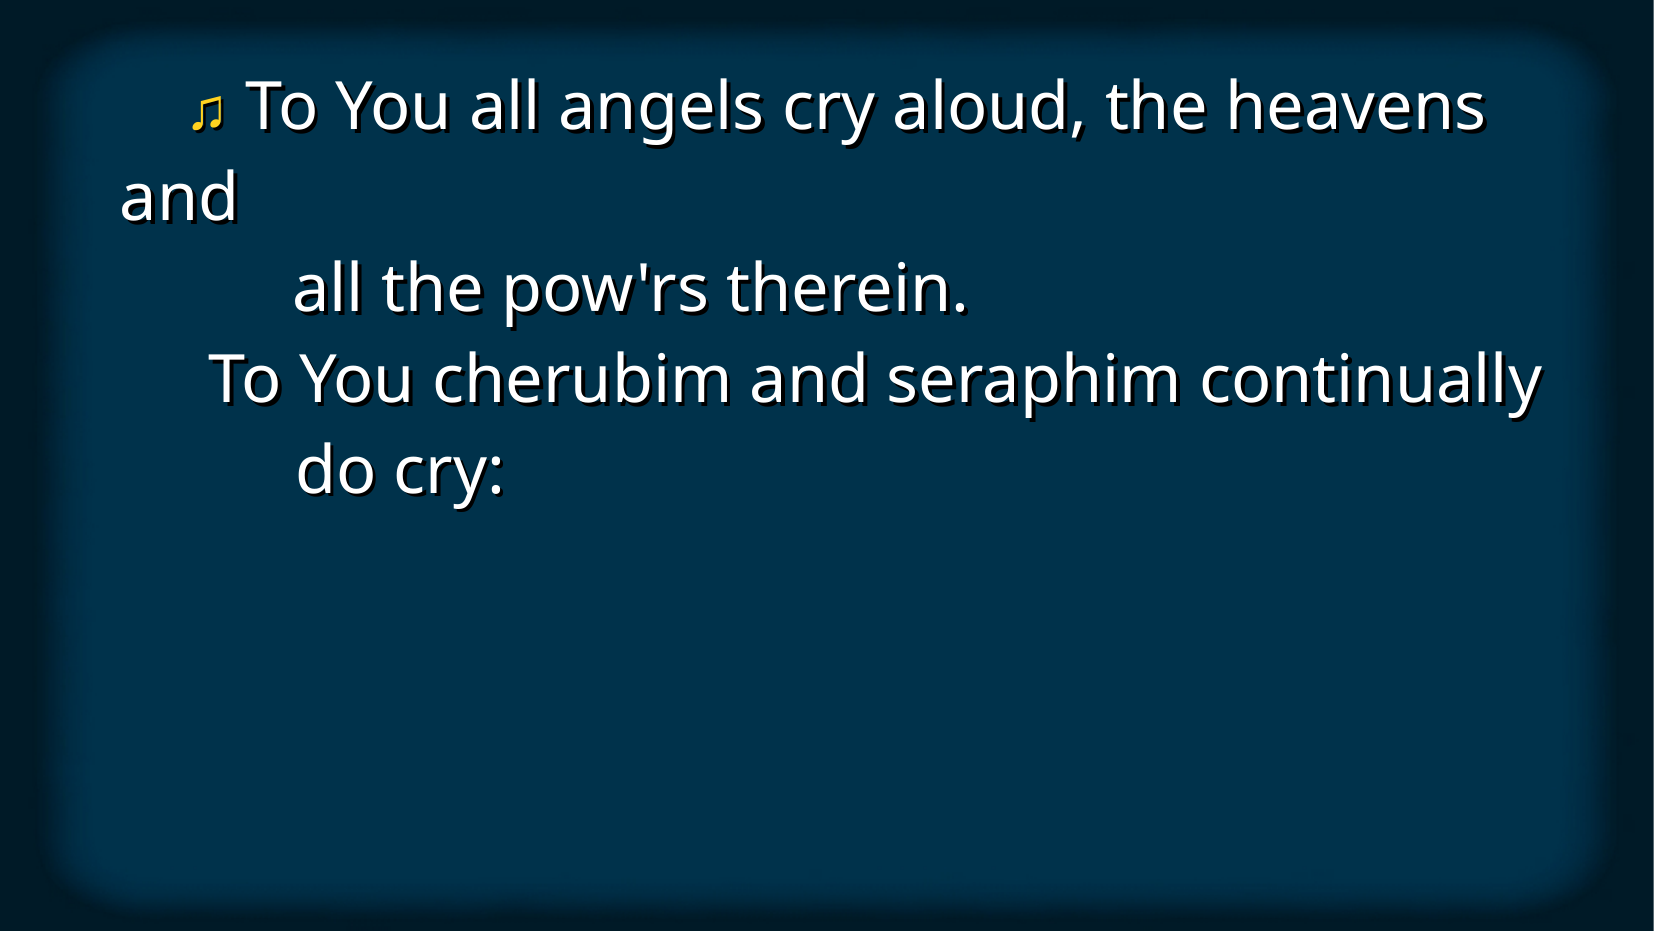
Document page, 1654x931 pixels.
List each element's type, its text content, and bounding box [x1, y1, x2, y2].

picture [0, 0, 1654, 931]
text_box ♫ To You all angels cry aloud, the heavens and all the pow'rs therein. To You cherubim and seraphim continually do cry: [105, 51, 1561, 511]
